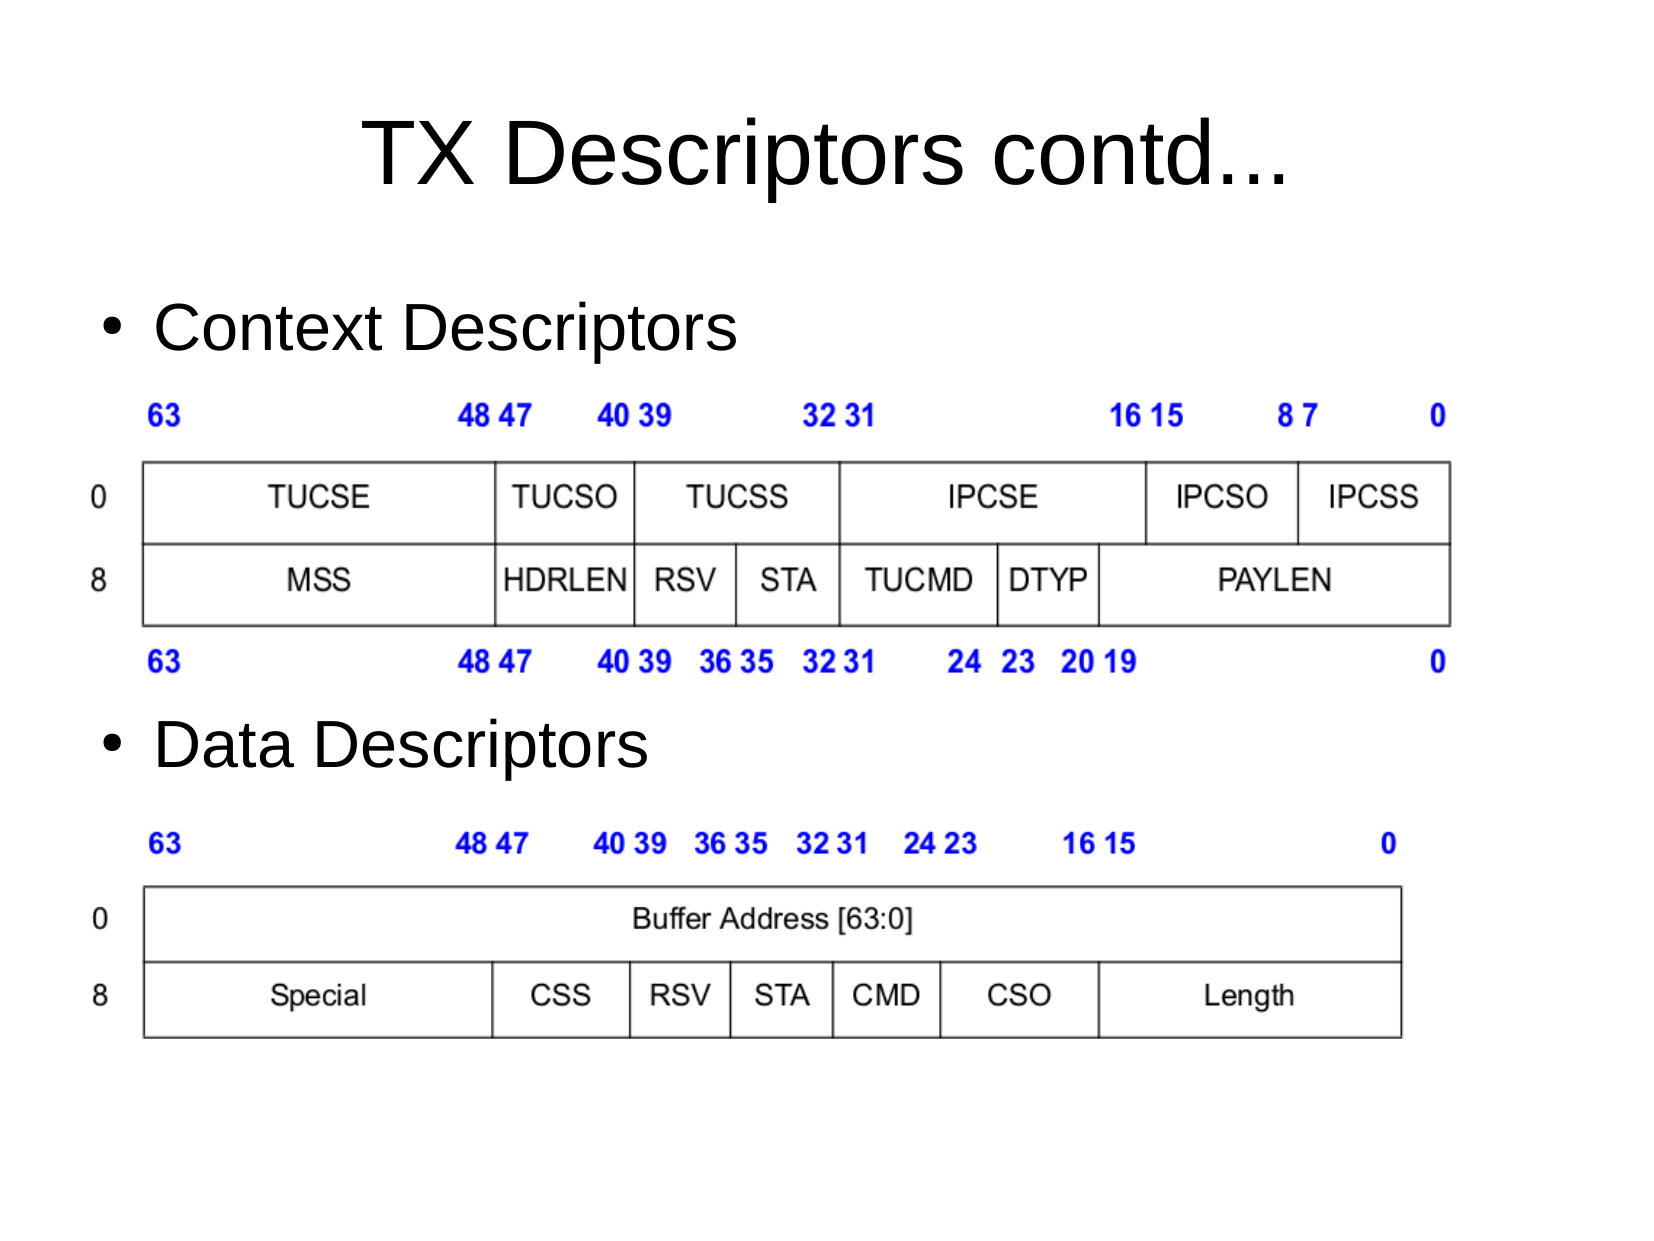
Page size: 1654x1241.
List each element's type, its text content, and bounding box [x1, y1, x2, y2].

picture [82, 809, 1418, 1066]
picture [89, 389, 1456, 687]
title TX Descriptors contd... [82, 49, 1571, 257]
list Context Descriptors Data Descriptors [82, 290, 1571, 1010]
